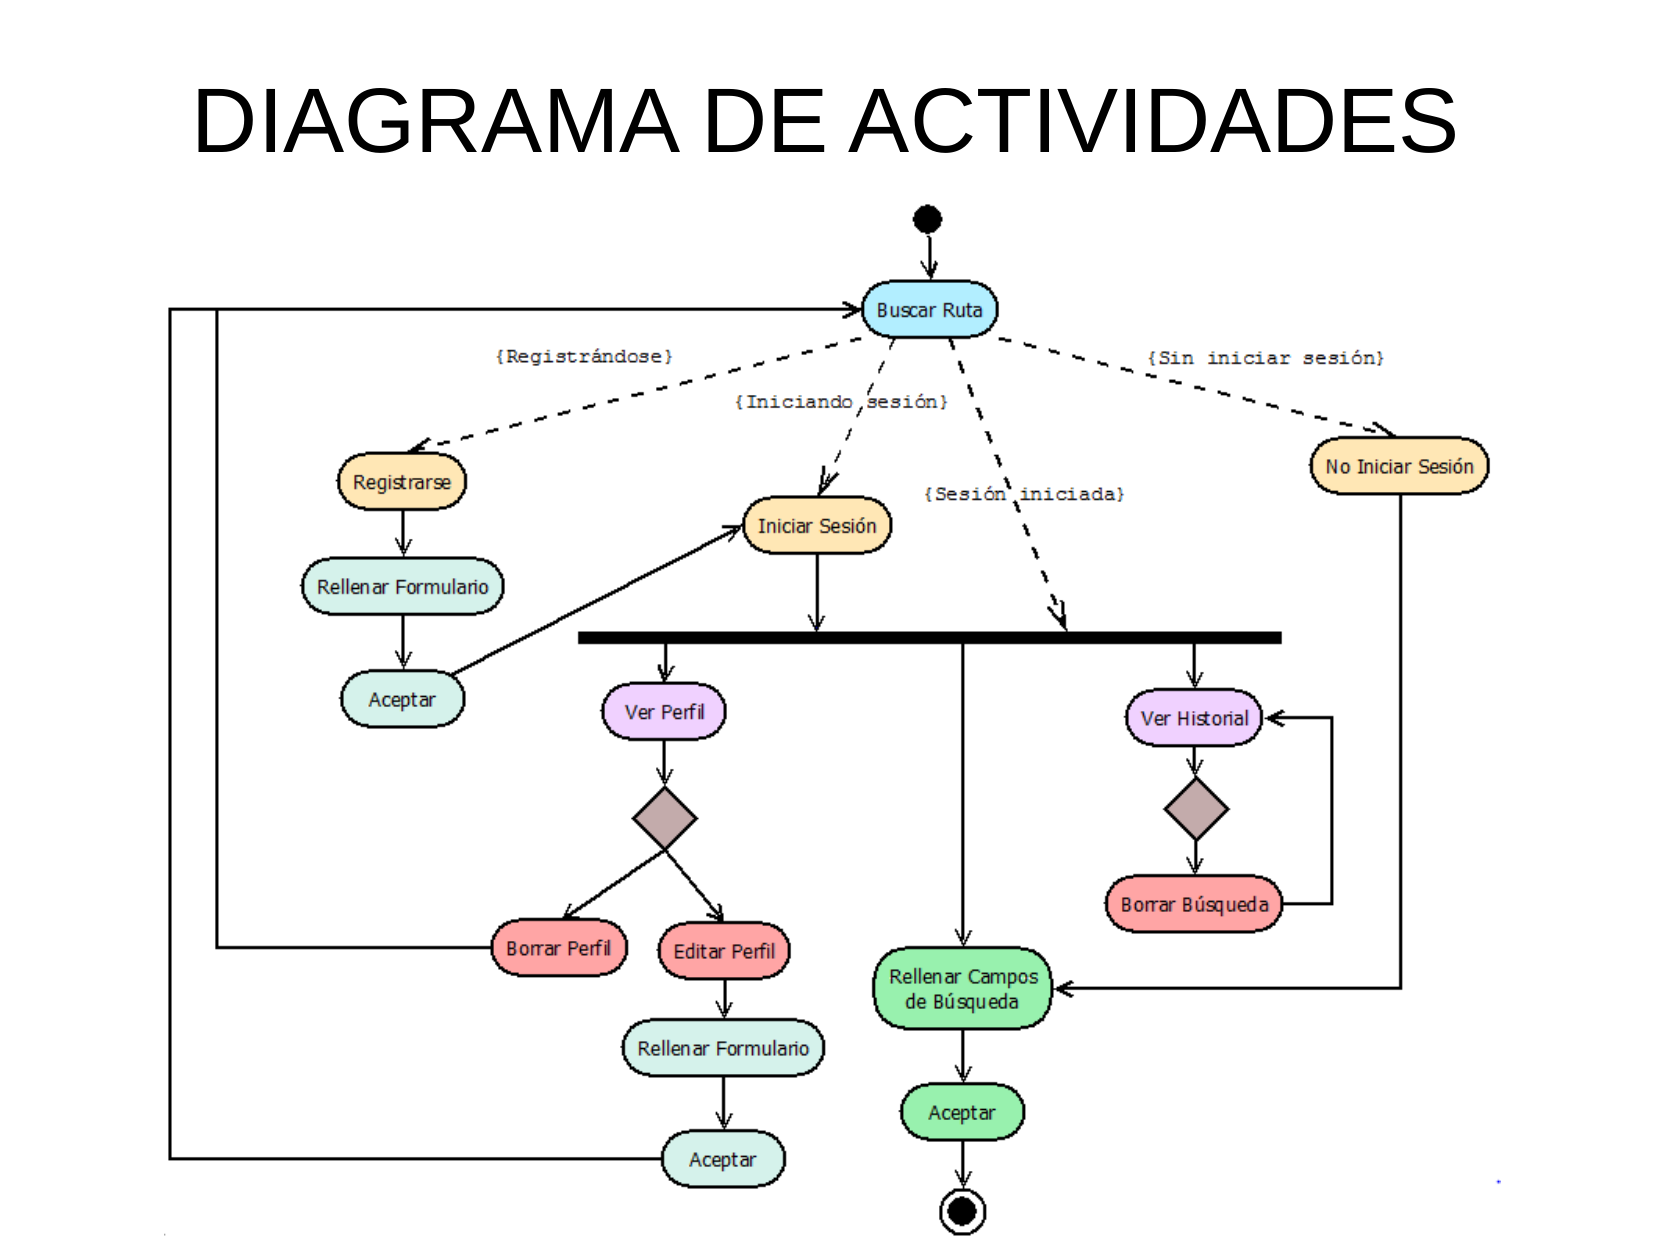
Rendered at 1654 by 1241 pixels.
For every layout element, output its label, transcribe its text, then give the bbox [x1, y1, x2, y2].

picture [164, 200, 1501, 1241]
title DIAGRAMA DE ACTIVIDADES [82, 17, 1571, 225]
